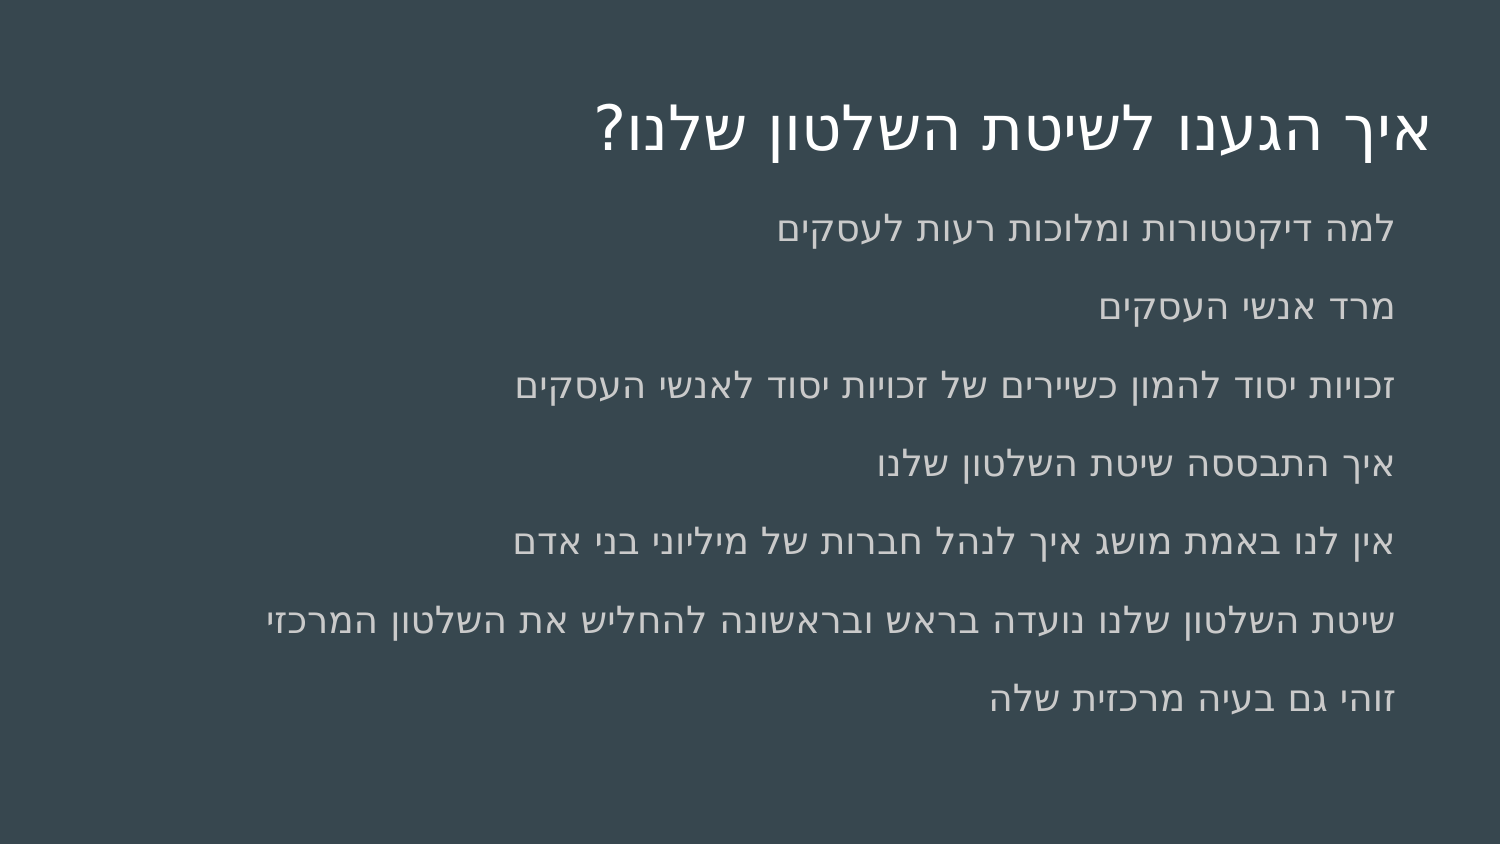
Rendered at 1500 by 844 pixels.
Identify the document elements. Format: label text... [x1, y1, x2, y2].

list למה דיקטטורות ומלוכות רעות לעסקים מרד אנשי העסקים זכויות יסוד להמון כשיירים של זכויות יסוד לאנשי העסקים איך התבססה שיטת השלטון שלנו אין לנו באמת מושג איך לנהל חברות של מיליוני בני אדם שיטת השלטון שלנו נועדה בראש ובראשונה להחליש את השלטון המרכזי זוהי גם בעיה מרכזית שלה [51, 189, 1449, 750]
title איך הגענו לשיטת השלטון שלנו? [51, 72, 1449, 167]
